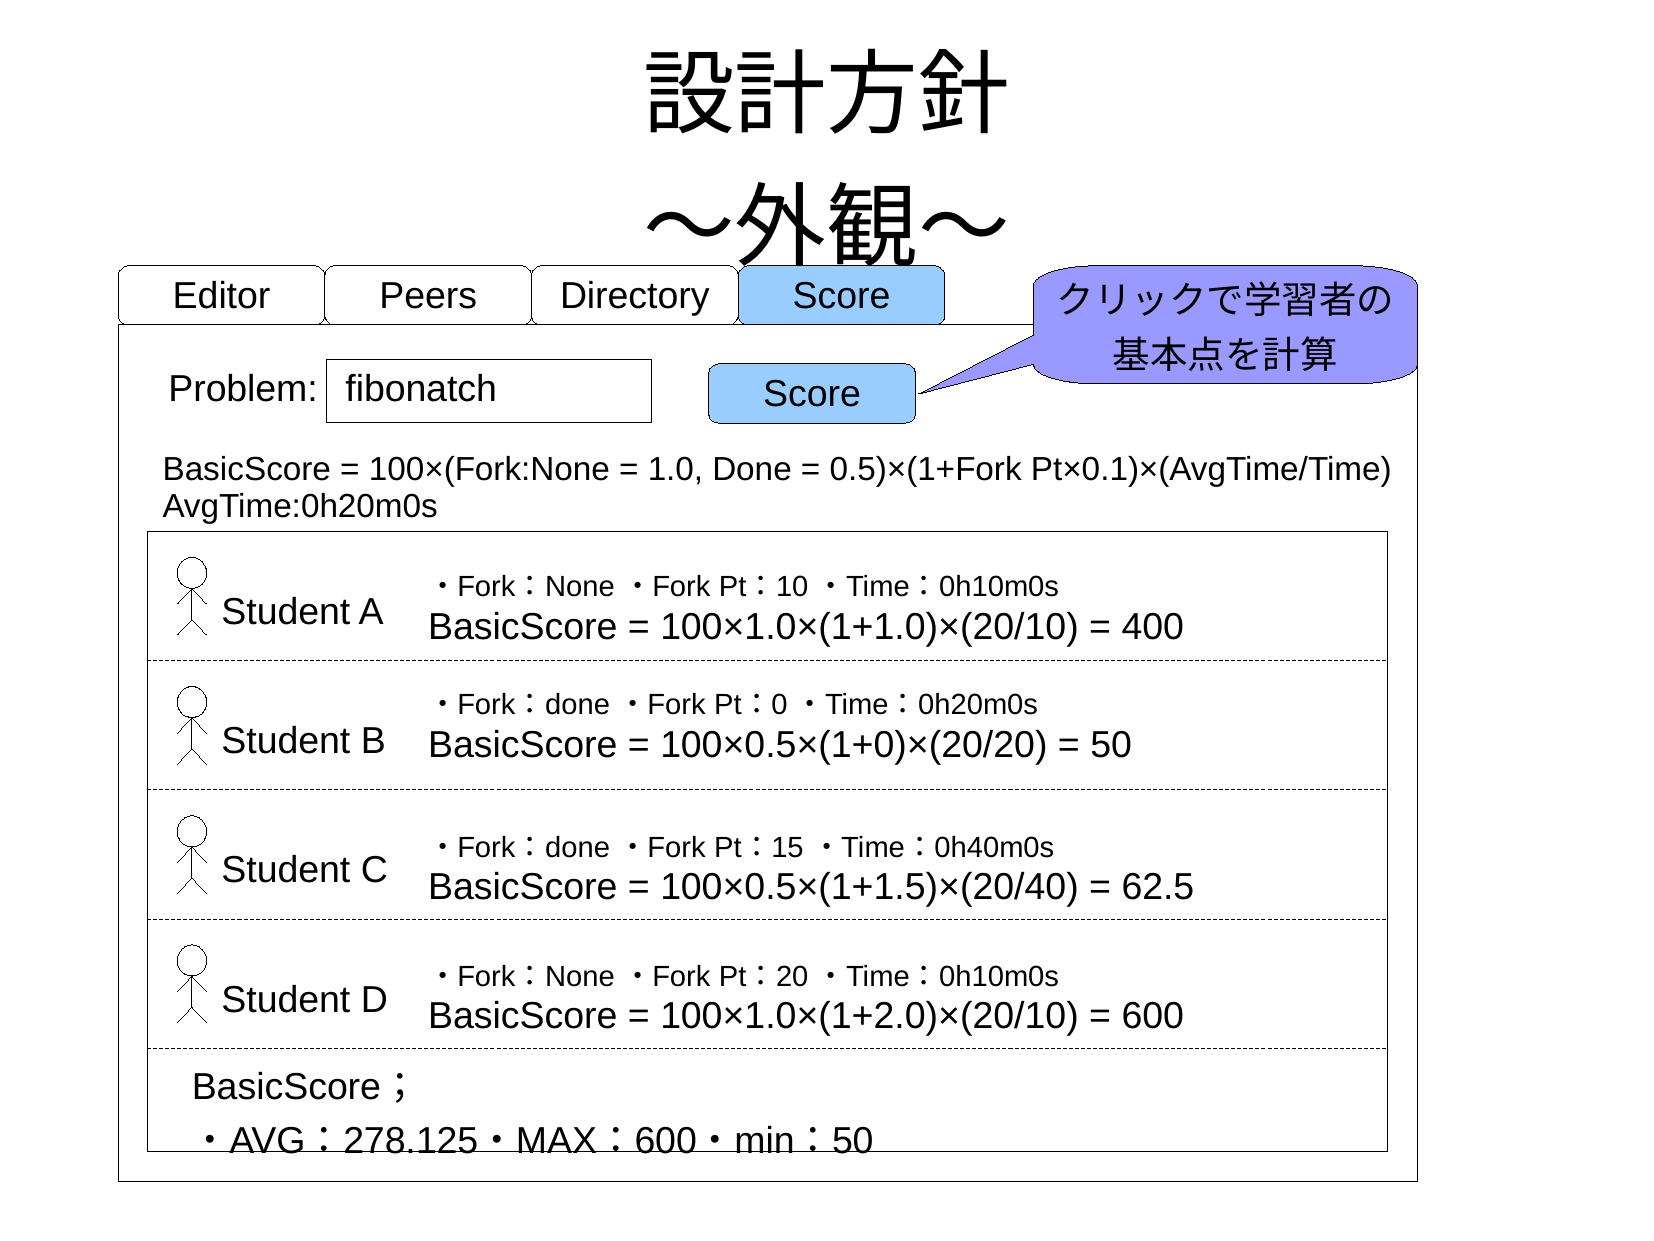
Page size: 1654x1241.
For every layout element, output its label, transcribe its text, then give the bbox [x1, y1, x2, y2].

text_box fibonatch [324, 354, 532, 423]
text_box Problem: [147, 354, 324, 423]
text_box Student A [206, 583, 413, 640]
text_box ・Fork：None ・Fork Pt：20 ・Time：0h10m0s BasicScore = 100×1.0×(1+2.0)×(20/10) = 600 [413, 944, 1388, 1039]
text_box クリックで学習者の 基本点を計算 [918, 265, 1418, 394]
text_box Student D [206, 970, 413, 1028]
title 設計方針 ～外観～ [82, 36, 1571, 270]
text_box Score [708, 363, 916, 424]
text_box Score [738, 265, 945, 325]
text_box BasicScore = 100×(Fork:None = 1.0, Done = 0.5)×(1+Fork Pt×0.1)×(AvgTime/Time) AvgTime:0h20m0s [147, 442, 1418, 532]
text_box Student B [206, 712, 414, 770]
text_box ・Fork：None ・Fork Pt：10 ・Time：0h10m0s BasicScore = 100×1.0×(1+1.0)×(20/10) = 400 [413, 555, 1241, 650]
text_box Peers [325, 265, 532, 324]
text_box Student C [206, 841, 413, 899]
text_box ・Fork：done ・Fork Pt：0 ・Time：0h20m0s BasicScore = 100×0.5×(1+0)×(20/20) = 50 [413, 673, 1182, 768]
text_box Directory [531, 265, 738, 324]
text_box Editor [118, 265, 325, 324]
text_box BasicScore； ・AVG：278.125・MAX：600・min：50 [177, 1048, 1152, 1159]
text_box ・Fork：done ・Fork Pt：15 ・Time：0h40m0s BasicScore = 100×0.5×(1+1.5)×(20/40) = 62.5 [413, 815, 1388, 910]
